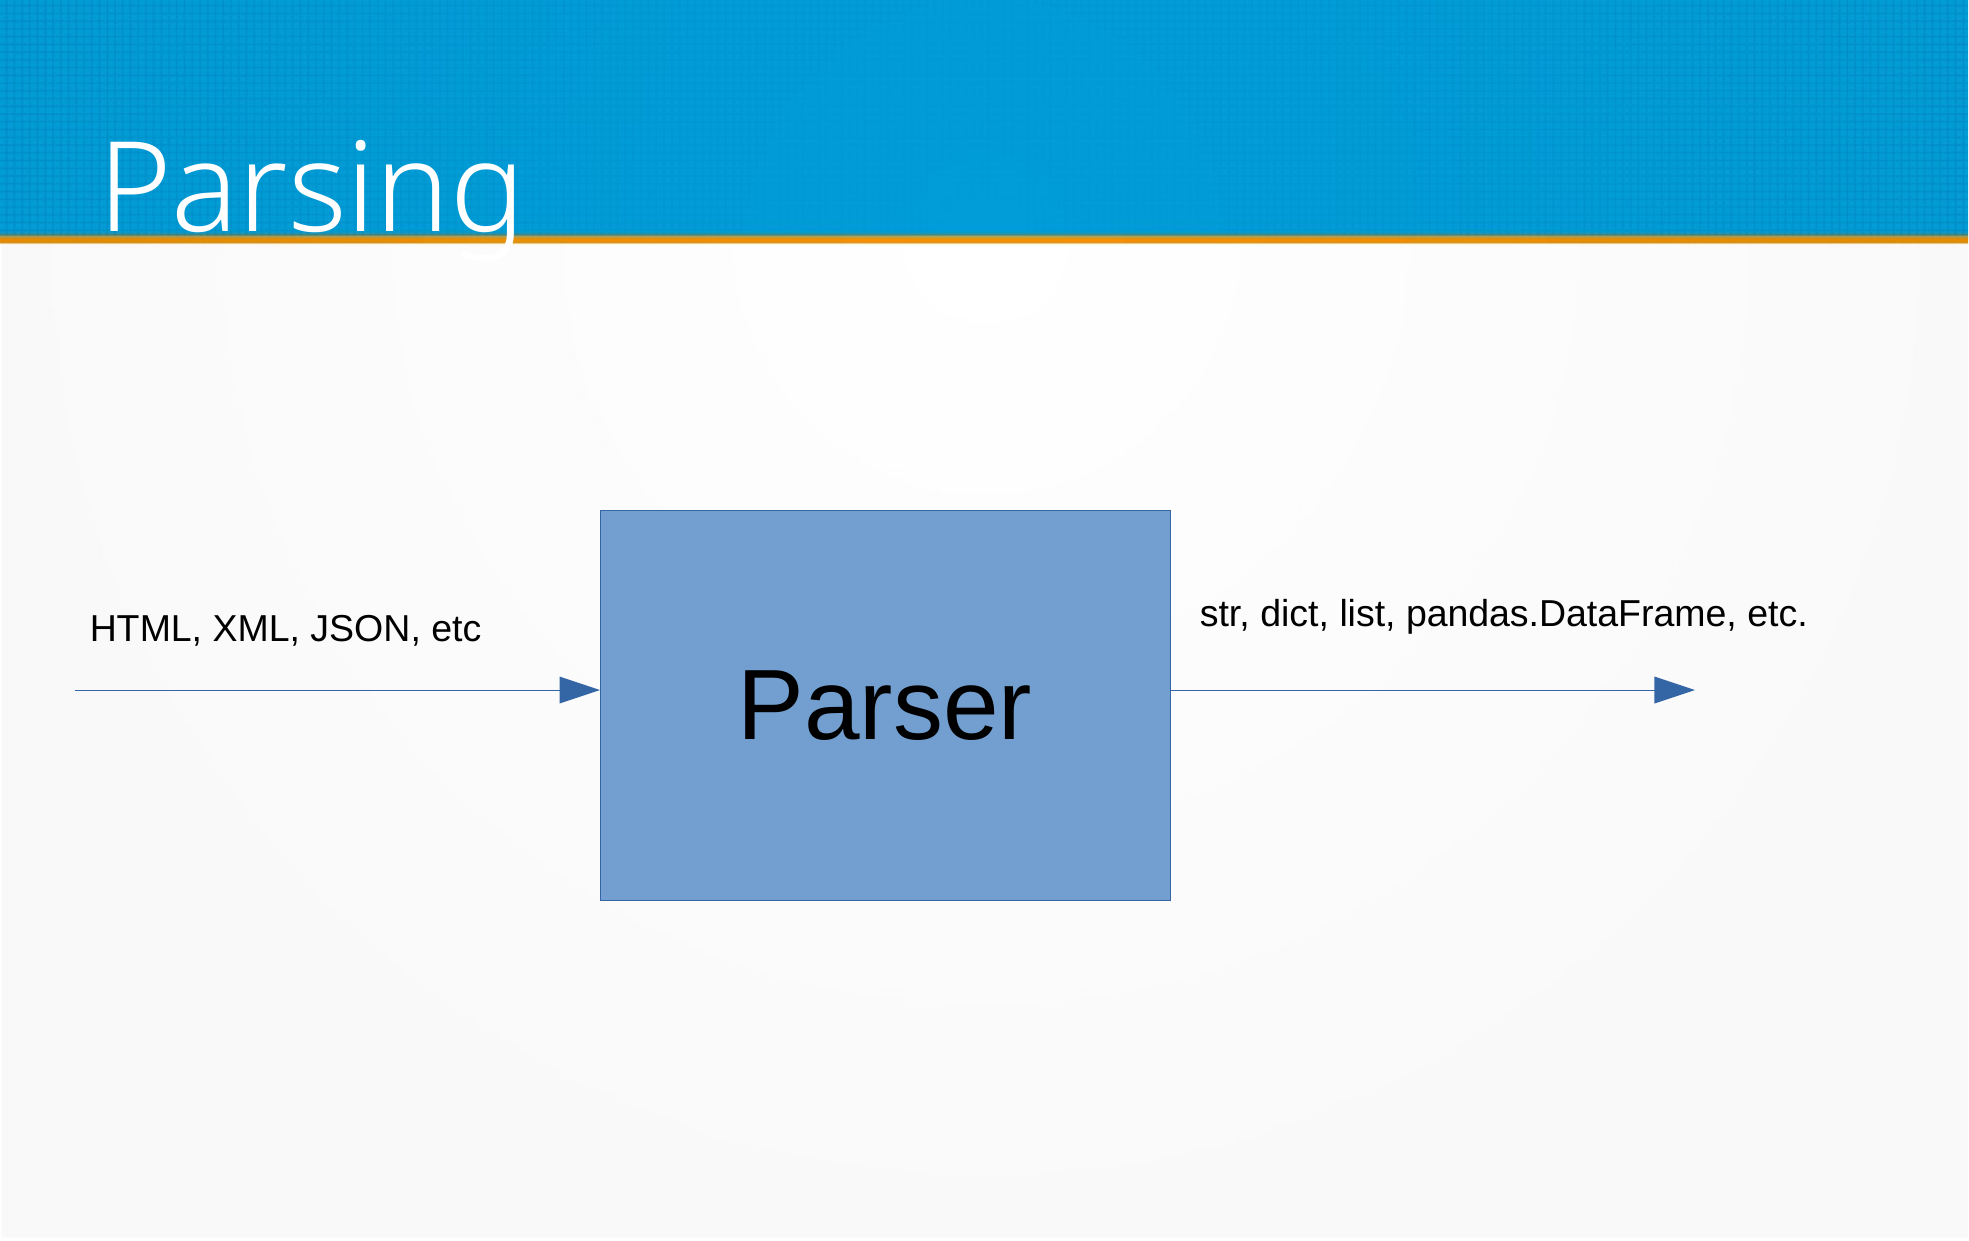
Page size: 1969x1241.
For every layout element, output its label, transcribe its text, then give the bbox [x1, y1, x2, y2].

picture [0, 233, 1969, 1241]
text_box str, dict, list, pandas.DataFrame, etc. [1185, 585, 1891, 642]
text_box HTML, XML, JSON, etc [75, 600, 571, 657]
text_box Parser [600, 510, 1171, 901]
title Parsing [98, 49, 1870, 257]
